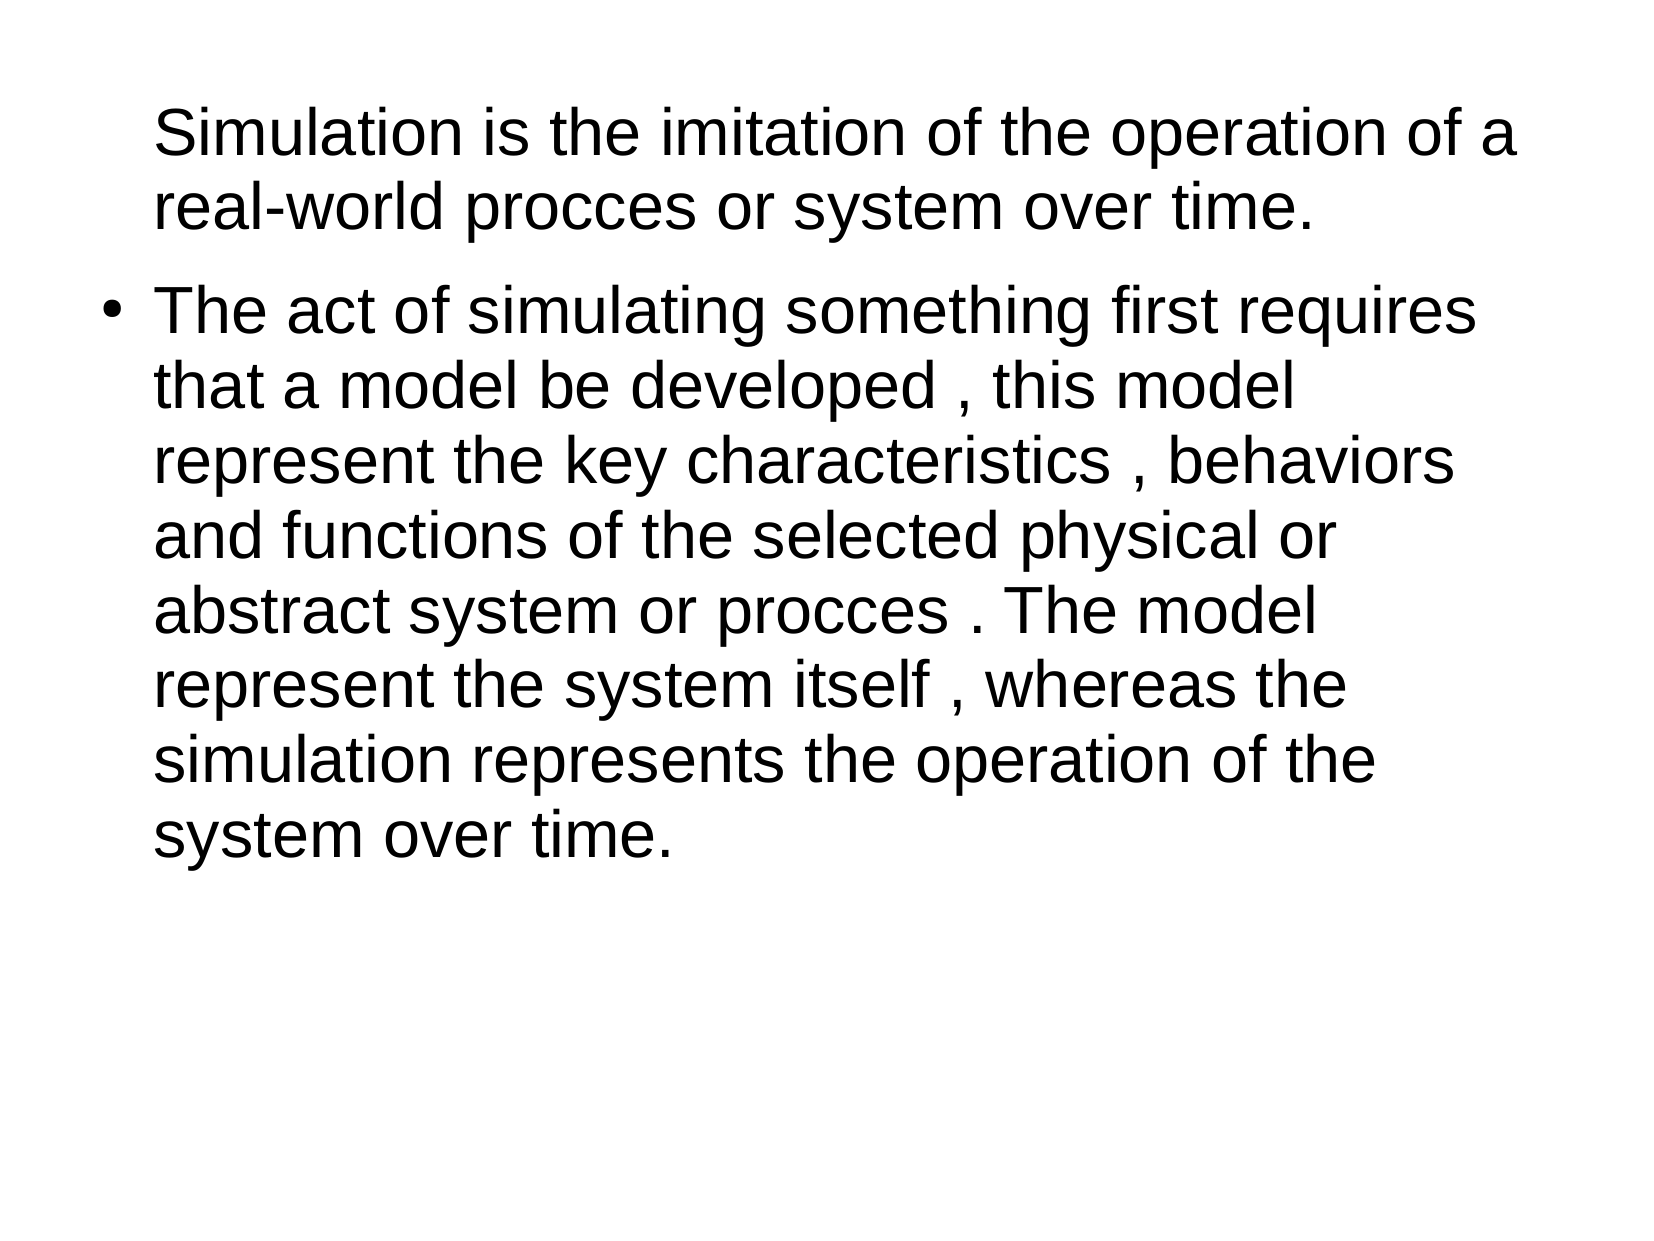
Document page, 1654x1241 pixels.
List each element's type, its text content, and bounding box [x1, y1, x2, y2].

list Simulation is the imitation of the operation of a real-world procces or system over time. The act of simulating something first requires that a model be developed , this model represent the key characteristics , behaviors and functions of the selected physical or abstract system or procces . The model represent the system itself , whereas the simulation represents the operation of the system over time. [82, 94, 1571, 1010]
